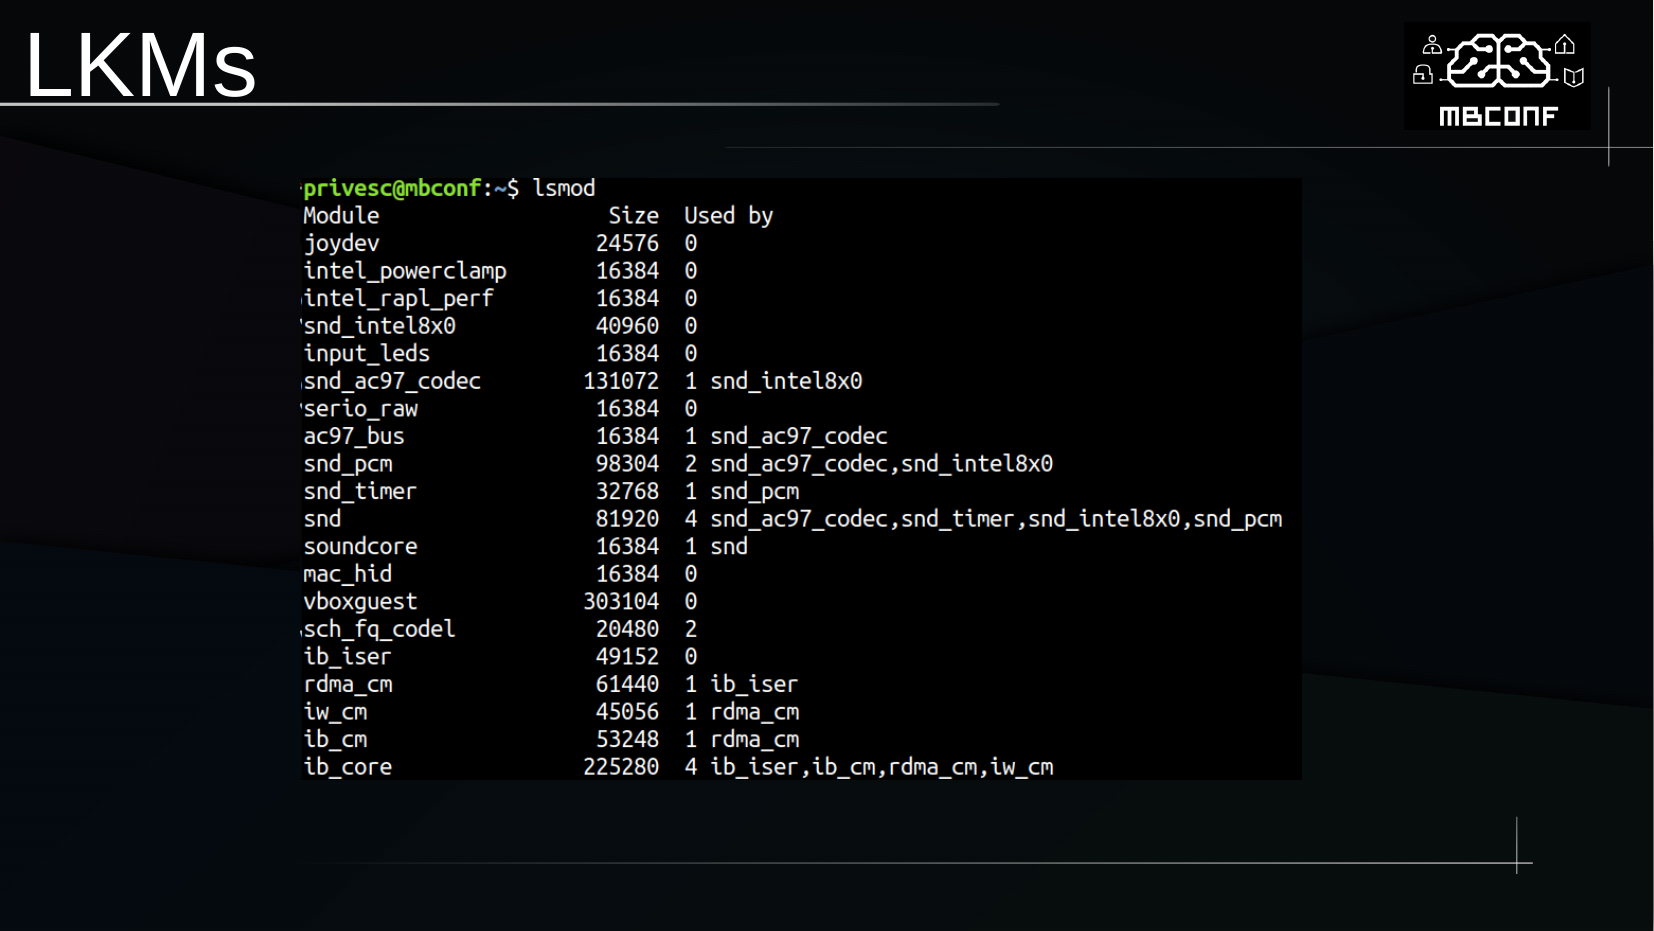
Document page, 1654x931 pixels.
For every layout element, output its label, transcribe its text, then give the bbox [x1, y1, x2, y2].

title LKMs [23, 11, 1589, 119]
picture [0, 0, 1654, 931]
